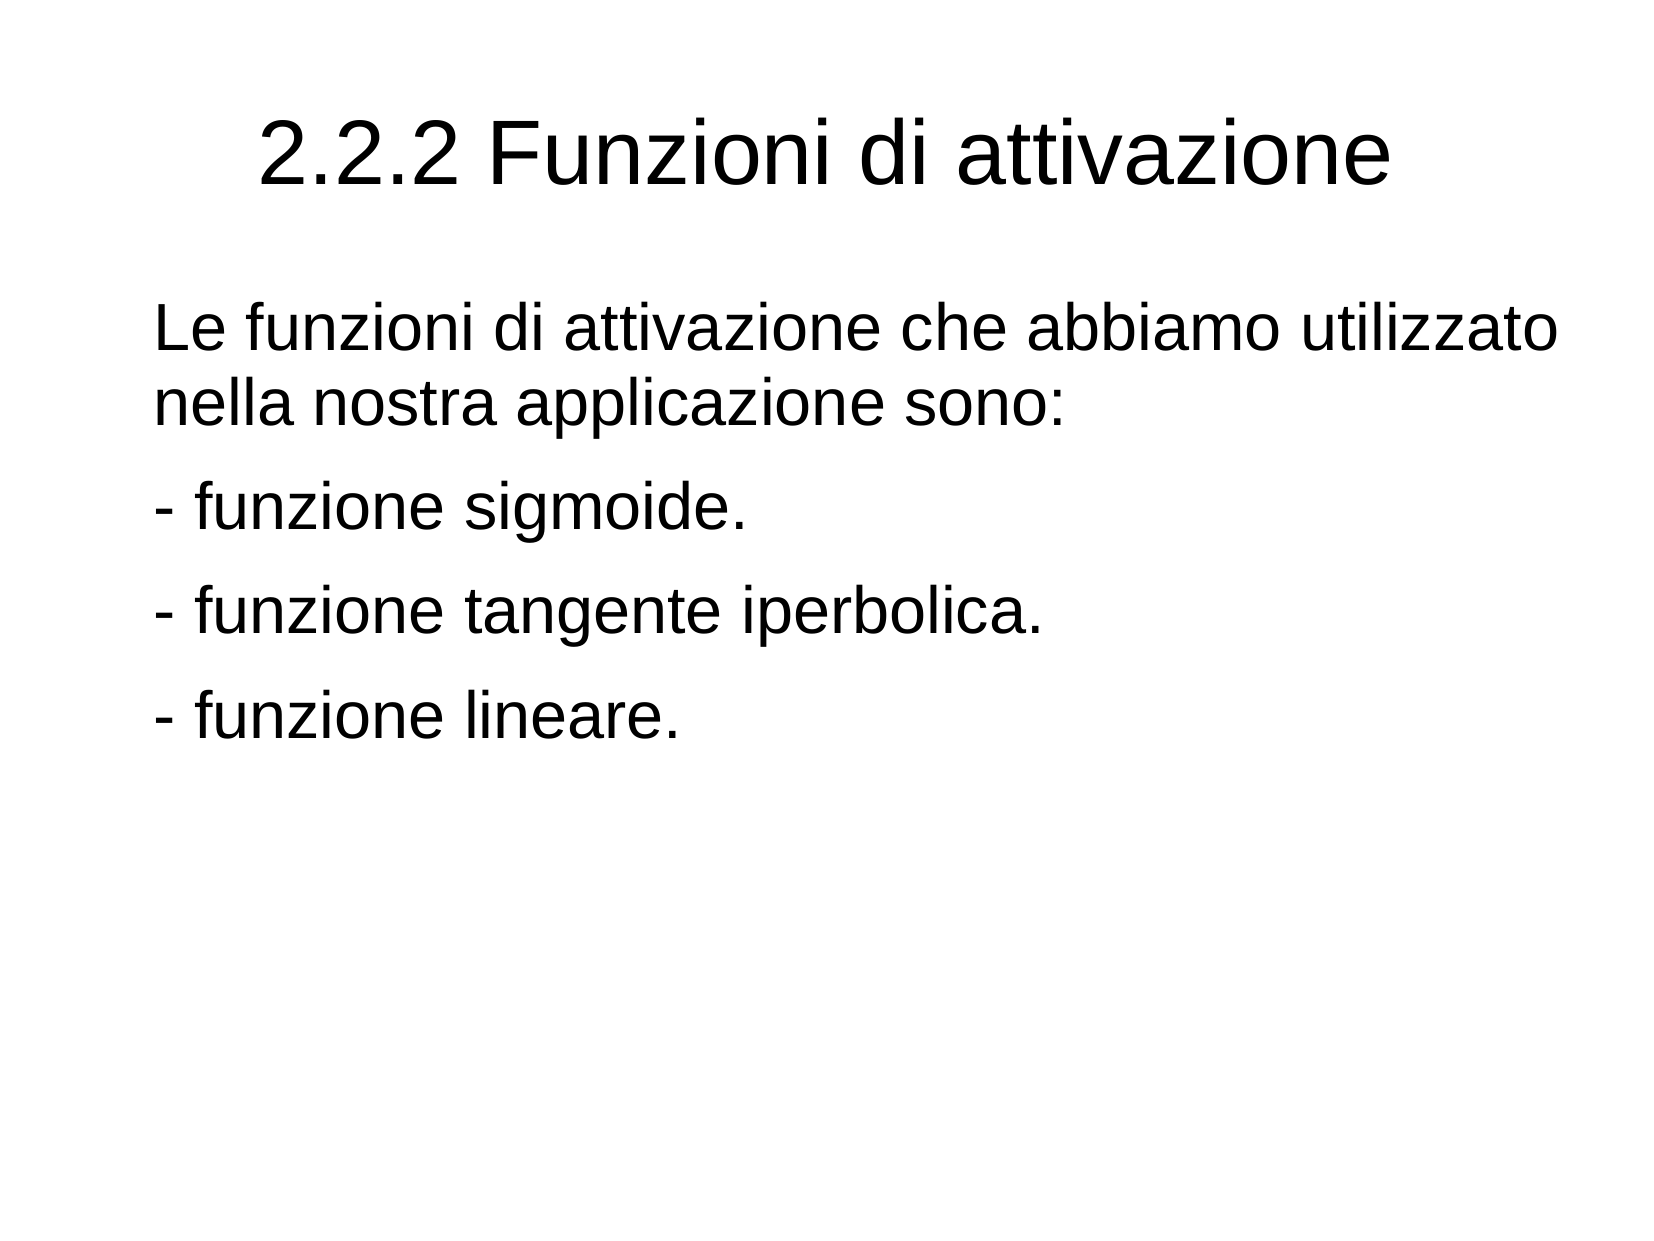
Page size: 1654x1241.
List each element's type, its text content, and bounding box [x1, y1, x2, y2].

title 2.2.2 Funzioni di attivazione [82, 49, 1571, 257]
list Le funzioni di attivazione che abbiamo utilizzato nella nostra applicazione sono: - funzione sigmoide. - funzione tangente iperbolica. - funzione lineare. [82, 290, 1571, 1010]
